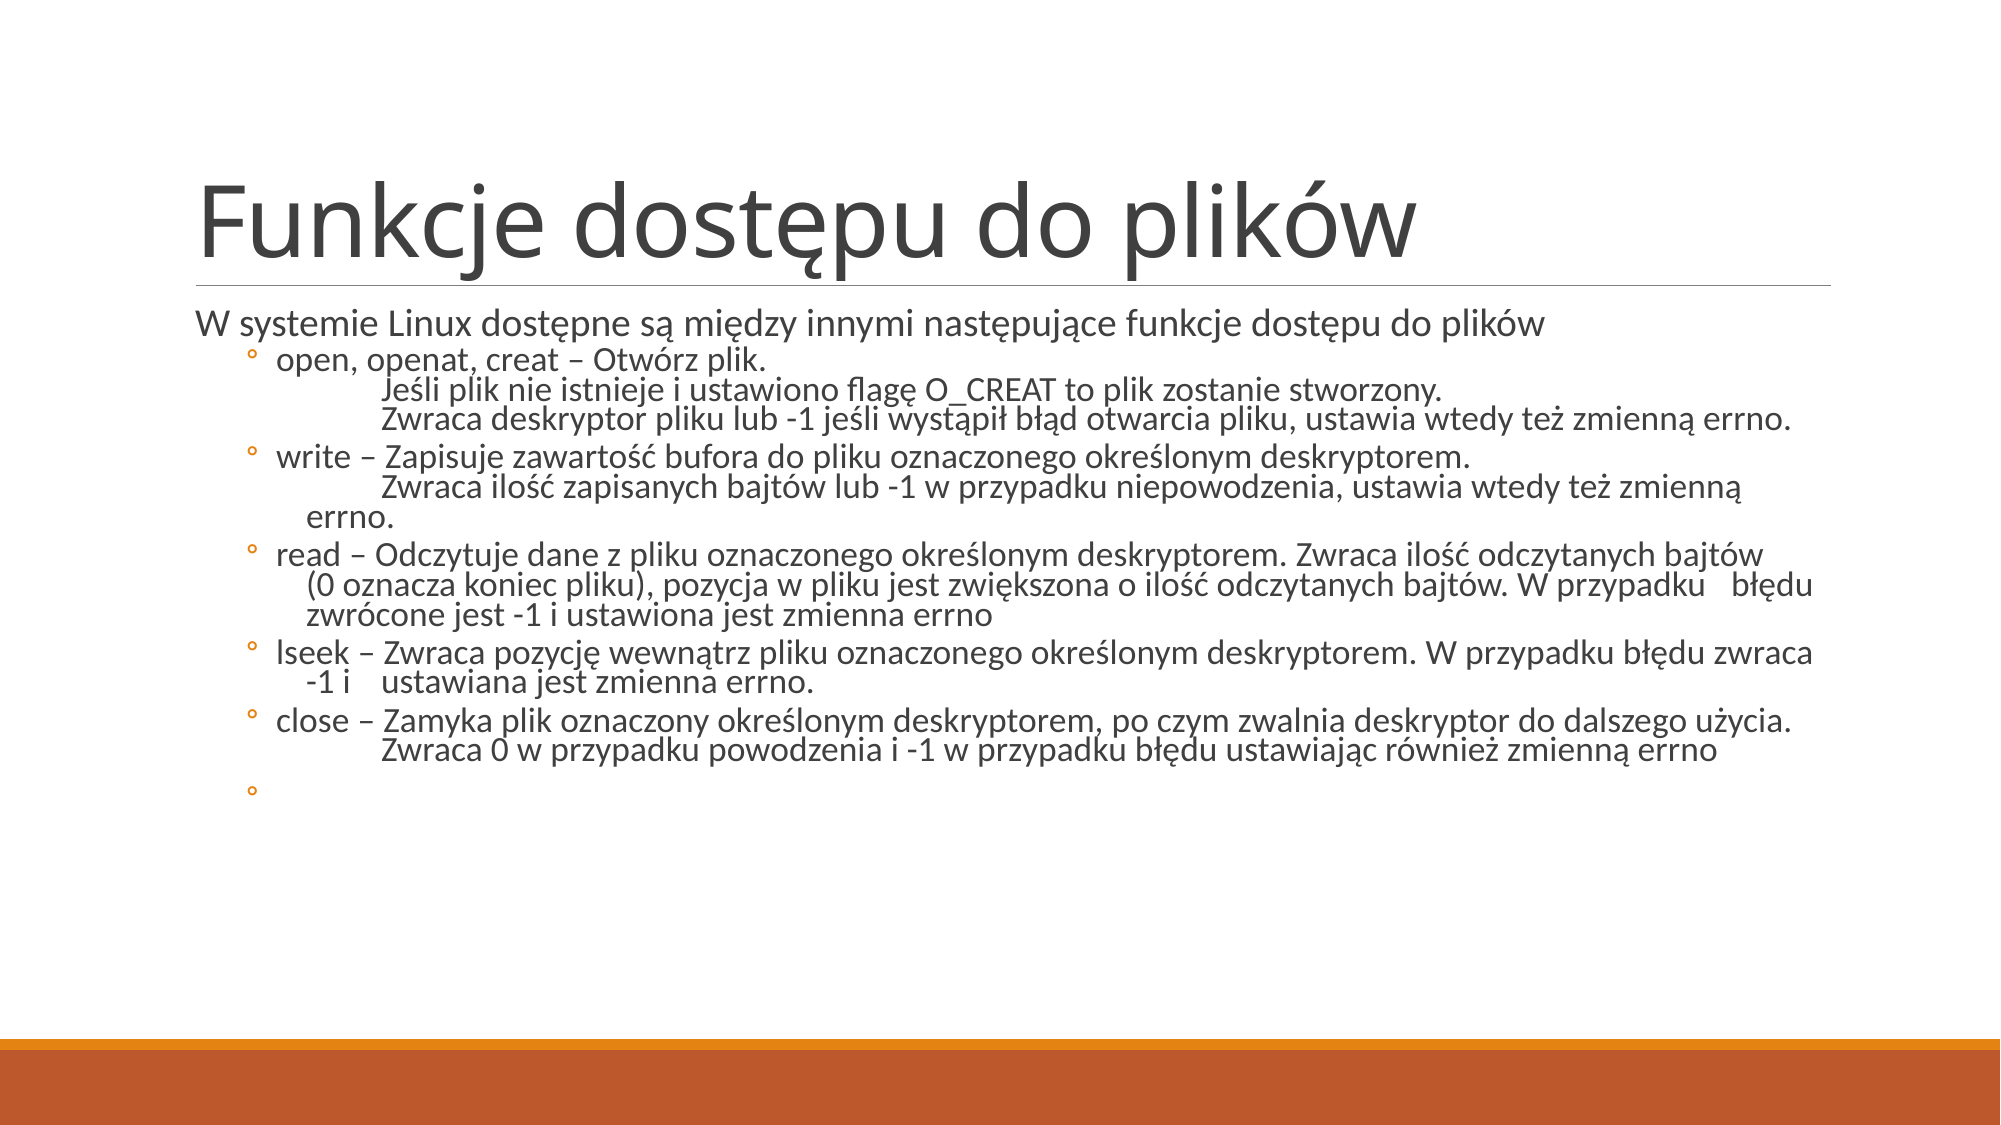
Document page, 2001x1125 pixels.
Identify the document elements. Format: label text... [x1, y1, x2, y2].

title Funkcje dostępu do plików [180, 47, 1831, 286]
list W systemie Linux dostępne są między innymi następujące funkcje dostępu do plików open, openat, creat – Otwórz plik. Jeśli plik nie istnieje i ustawiono flagę O_CREAT to plik zostanie stworzony. Zwraca deskryptor pliku lub -1 jeśli wystąpił błąd otwarcia pliku, ustawia wtedy też zmienną errno. write – Zapisuje zawartość bufora do pliku oznaczonego określonym deskryptorem. Zwraca ilość zapisanych bajtów lub -1 w przypadku niepowodzenia, ustawia wtedy też zmienną errno. read – Odczytuje dane z pliku oznaczonego określonym deskryptorem. Zwraca ilość odczytanych bajtów (0 oznacza koniec pliku), pozycja w pliku jest zwiększona o ilość odczytanych bajtów. W przypadku błędu zwrócone jest -1 i ustawiona jest zmienna errno lseek – Zwraca pozycję wewnątrz pliku oznaczonego określonym deskryptorem. W przypadku błędu zwraca -1 i ustawiana jest zmienna errno. close – Zamyka plik oznaczony określonym deskryptorem, po czym zwalnia deskryptor do dalszego użycia. Zwraca 0 w przypadku powodzenia i -1 w przypadku błędu ustawiając również zmienną errno [180, 302, 1831, 963]
